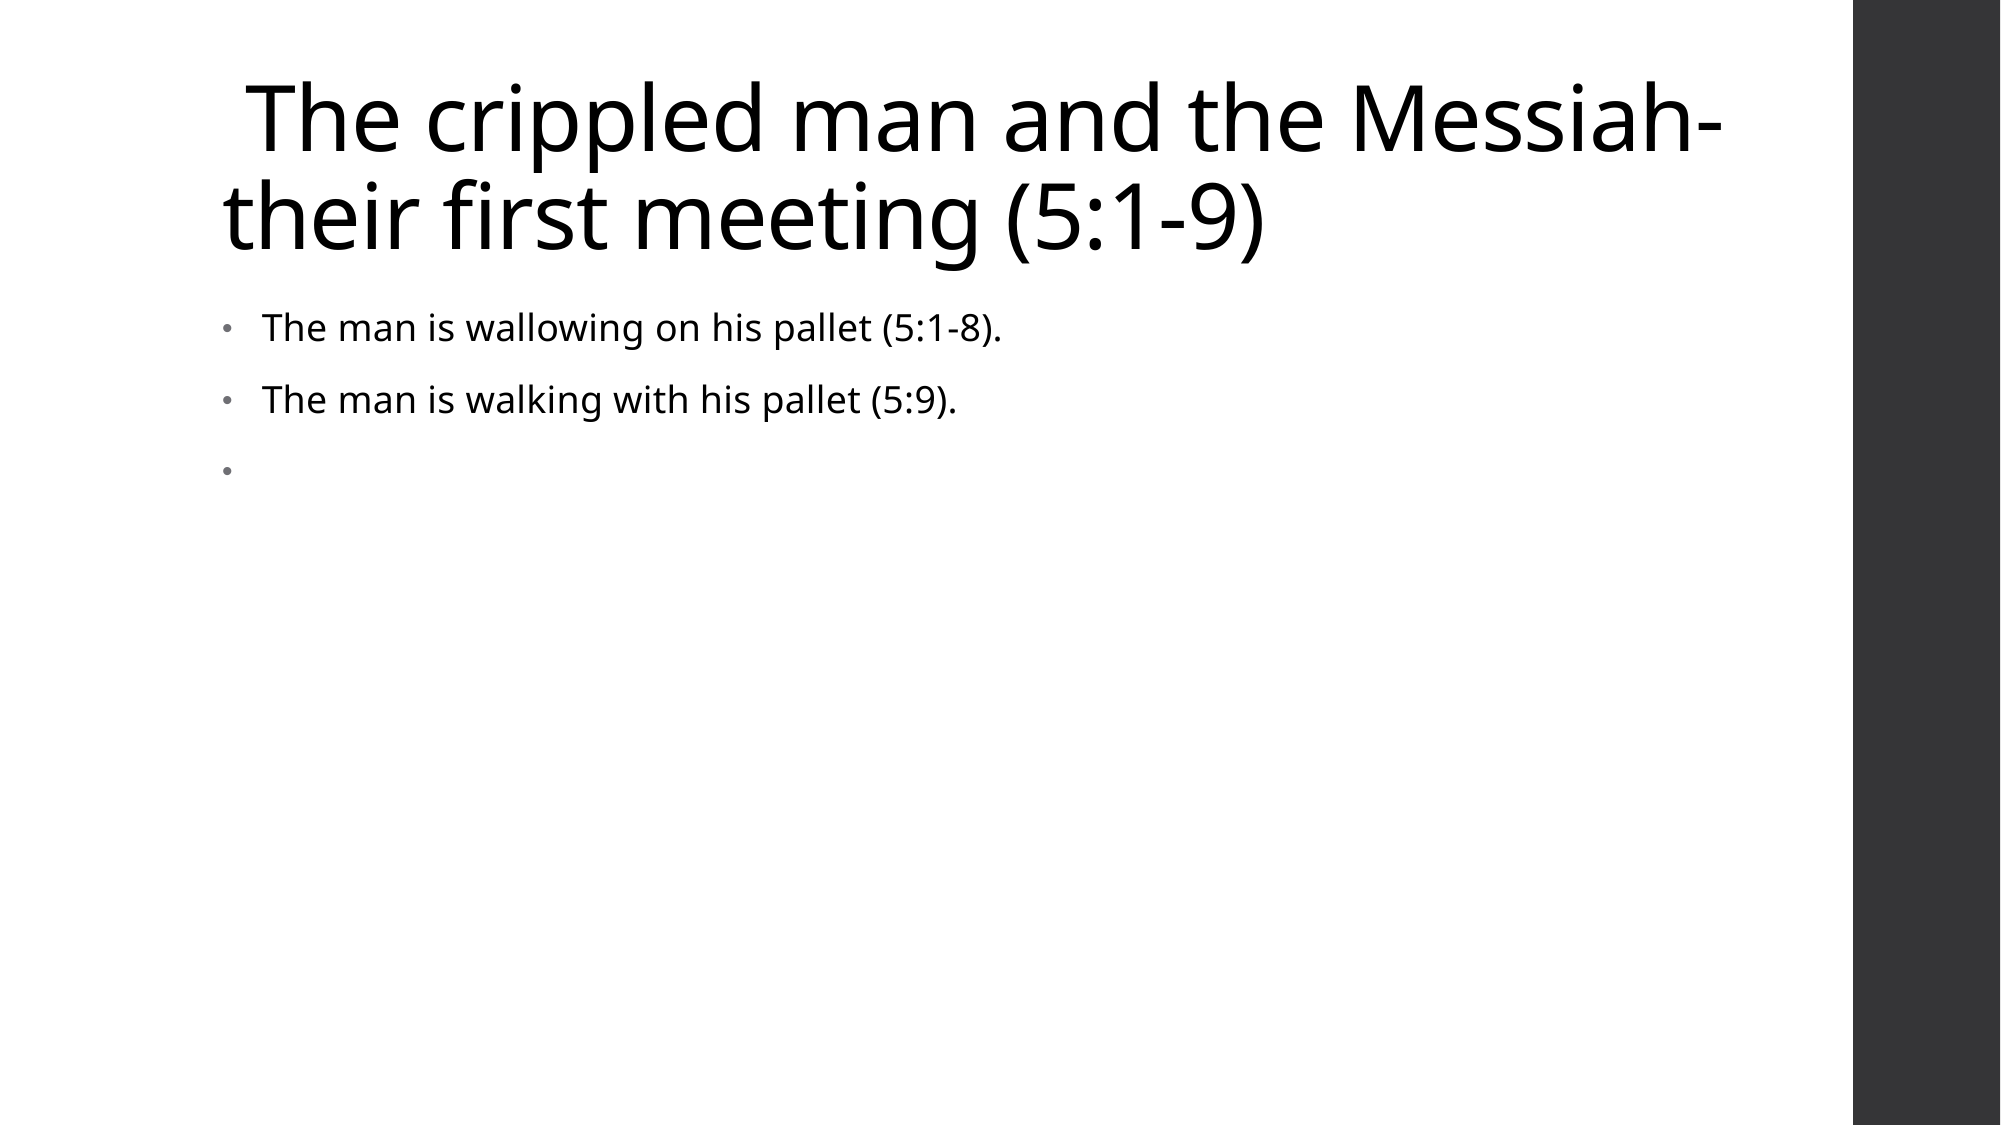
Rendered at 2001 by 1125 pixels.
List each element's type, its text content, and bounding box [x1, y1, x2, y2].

title The crippled man and the Messiah-their first meeting (5:1-9) [206, 60, 1797, 278]
list The man is wallowing on his pallet (5:1-8). The man is walking with his pallet (5:9). [206, 299, 1617, 1014]
